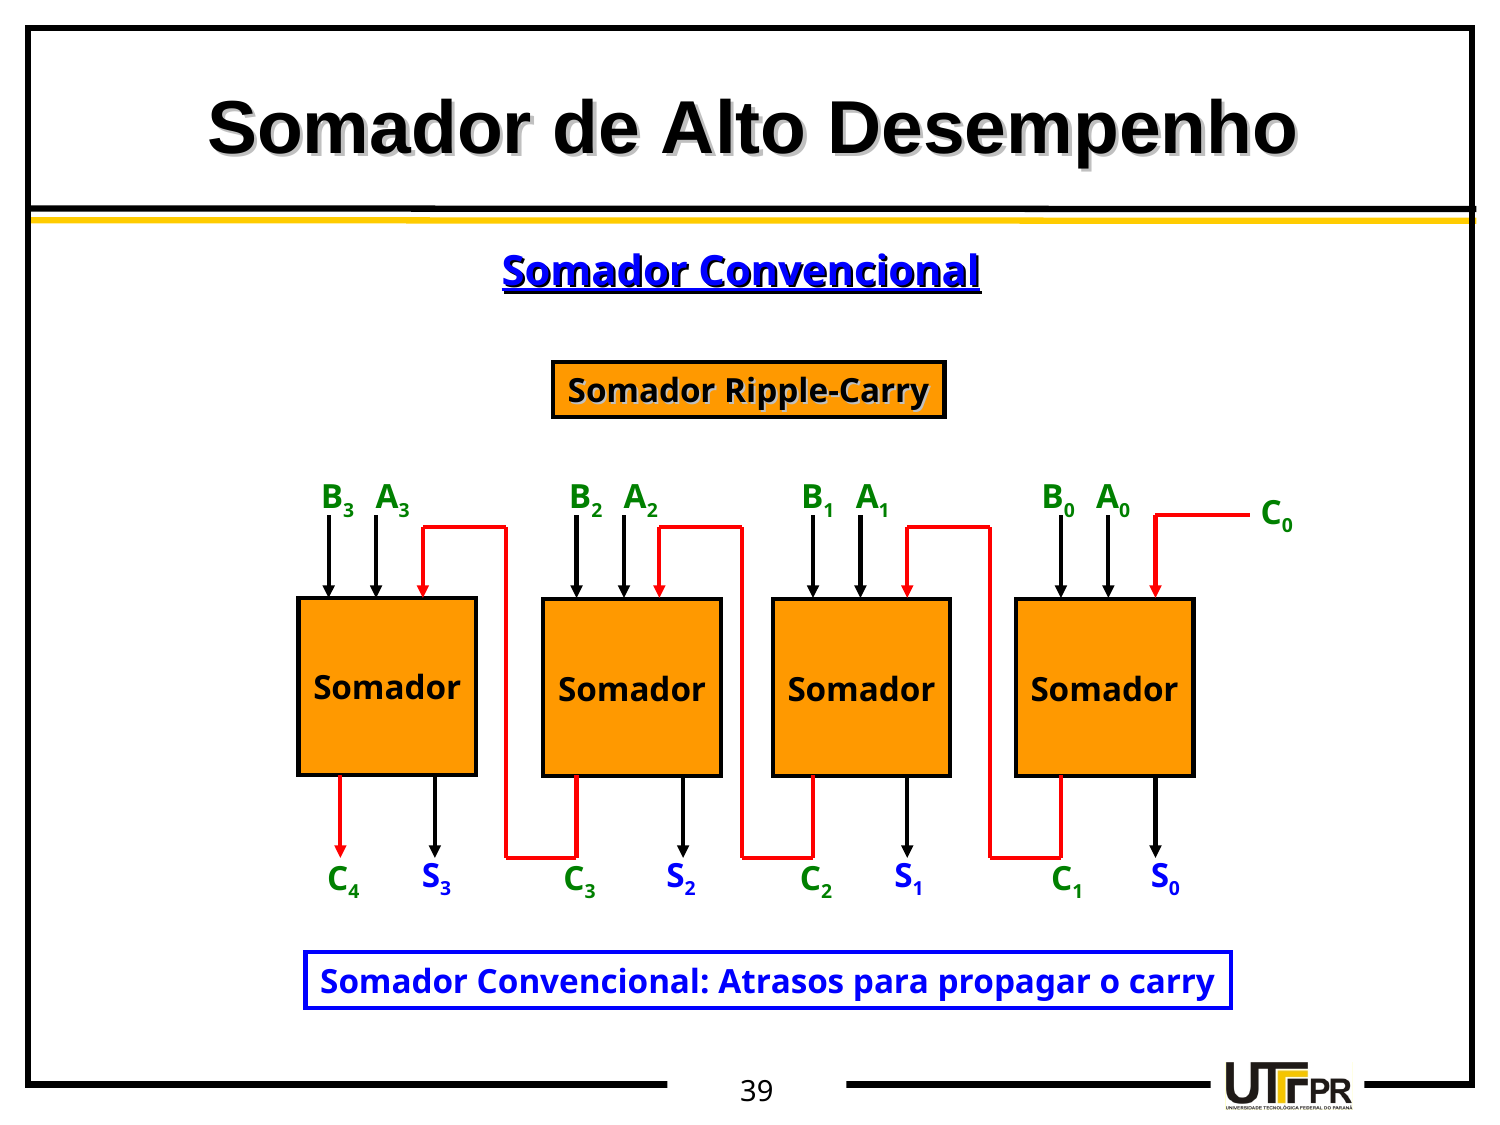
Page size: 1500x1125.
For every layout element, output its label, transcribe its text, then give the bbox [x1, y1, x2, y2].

text_box A2 [618, 467, 673, 529]
text_box S1 [879, 846, 939, 907]
text_box S0 [1136, 846, 1195, 907]
text_box Somador [772, 599, 951, 777]
text_box Somador Convencional: Atrasos para propagar o carry [305, 952, 1231, 1008]
text_box Somador [543, 599, 721, 777]
title Somador de Alto Desempenho [29, 85, 1477, 180]
text_box C0 [1245, 483, 1308, 545]
text_box Somador [298, 598, 477, 776]
text_box C2 [785, 849, 848, 911]
text_box Somador [1015, 599, 1194, 777]
text_box Somador Ripple-Carry [552, 361, 945, 418]
text_box B1 [786, 467, 850, 529]
text_box B2 [554, 467, 618, 529]
text_box A0 [1090, 467, 1146, 529]
text_box C1 [1036, 849, 1099, 911]
text_box S3 [407, 846, 467, 907]
text_box C4 [312, 849, 375, 911]
text_box B0 [1026, 467, 1090, 529]
text_box A3 [370, 467, 425, 529]
text_box S2 [651, 846, 711, 907]
picture [1225, 1062, 1353, 1110]
text_box C3 [548, 849, 611, 911]
text_box A1 [850, 467, 905, 529]
text_box Somador Convencional [486, 235, 995, 302]
text_box B3 [306, 467, 370, 529]
